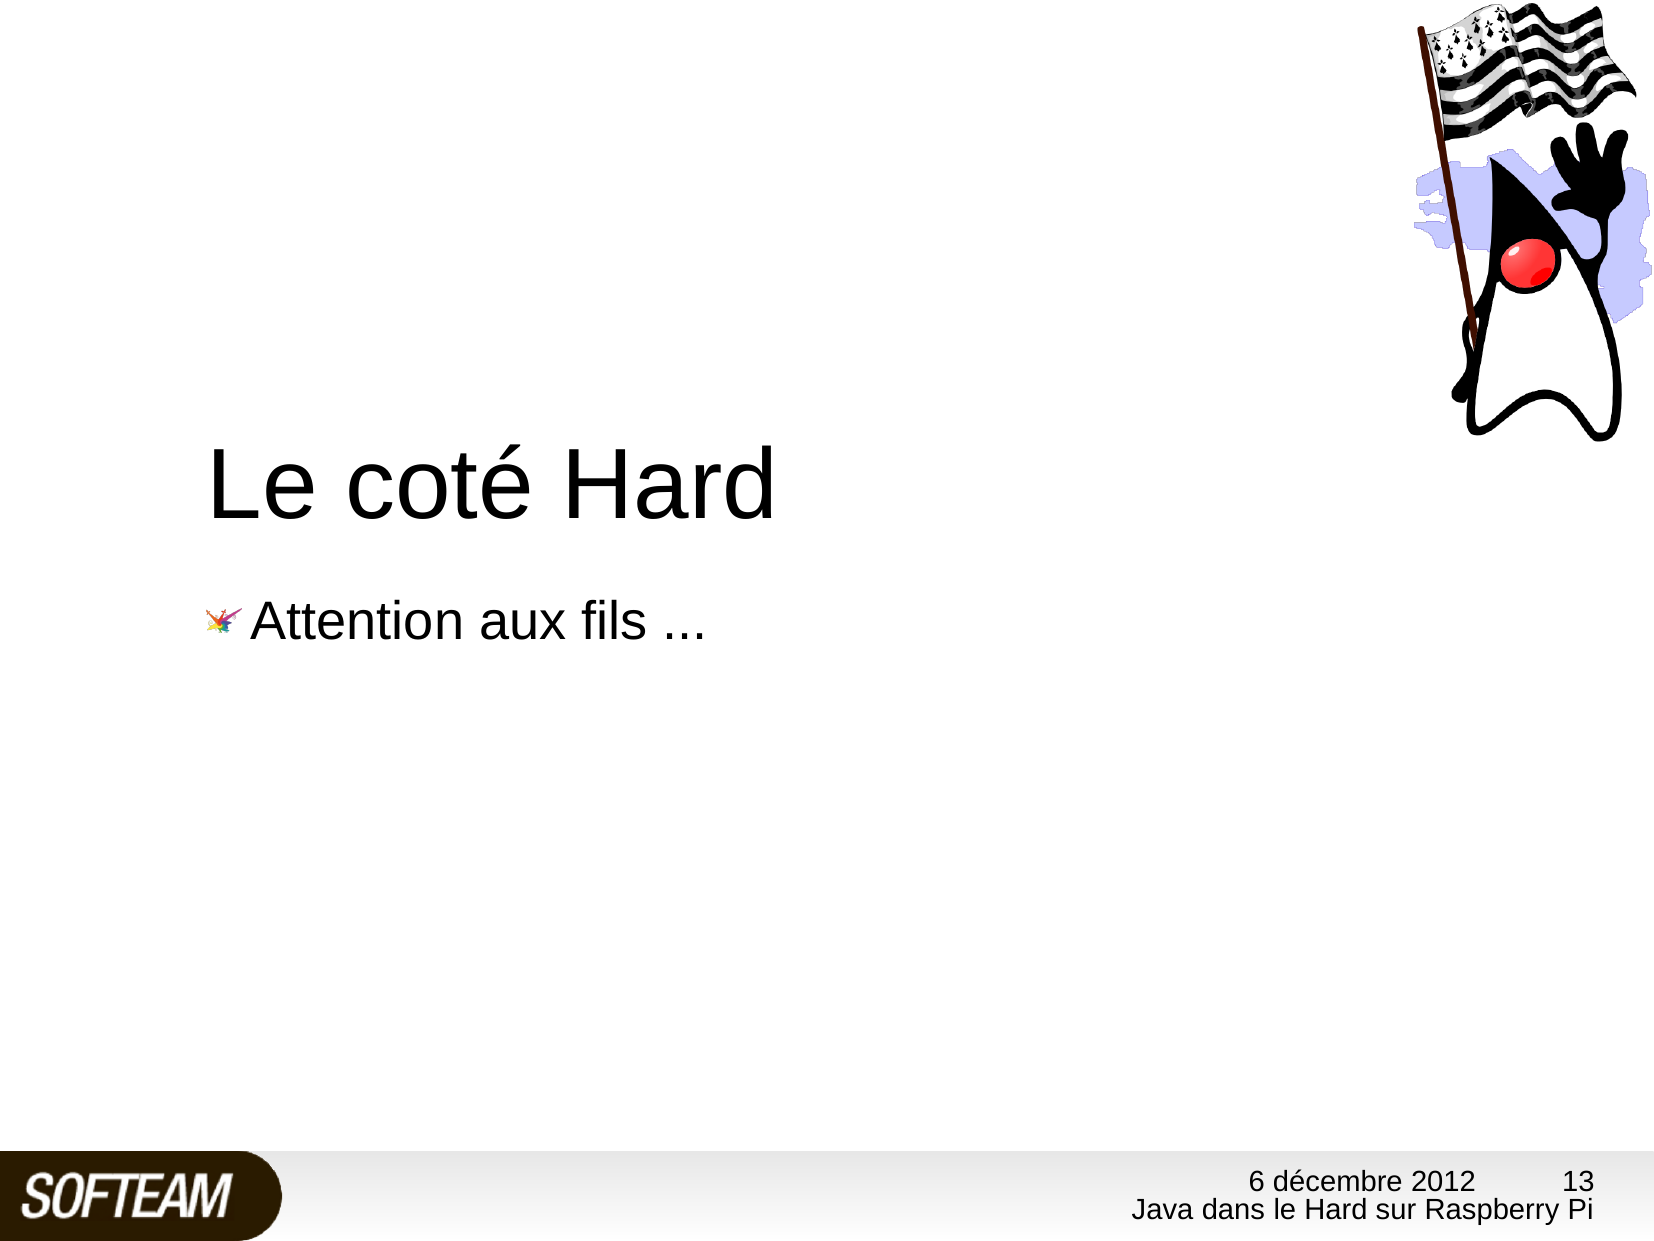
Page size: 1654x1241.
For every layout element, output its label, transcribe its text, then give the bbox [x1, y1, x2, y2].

title Le coté Hard [206, 395, 1477, 573]
picture [0, 1151, 206, 1241]
list Attention aux fils ... [206, 590, 1477, 1241]
picture [1409, 0, 1654, 443]
